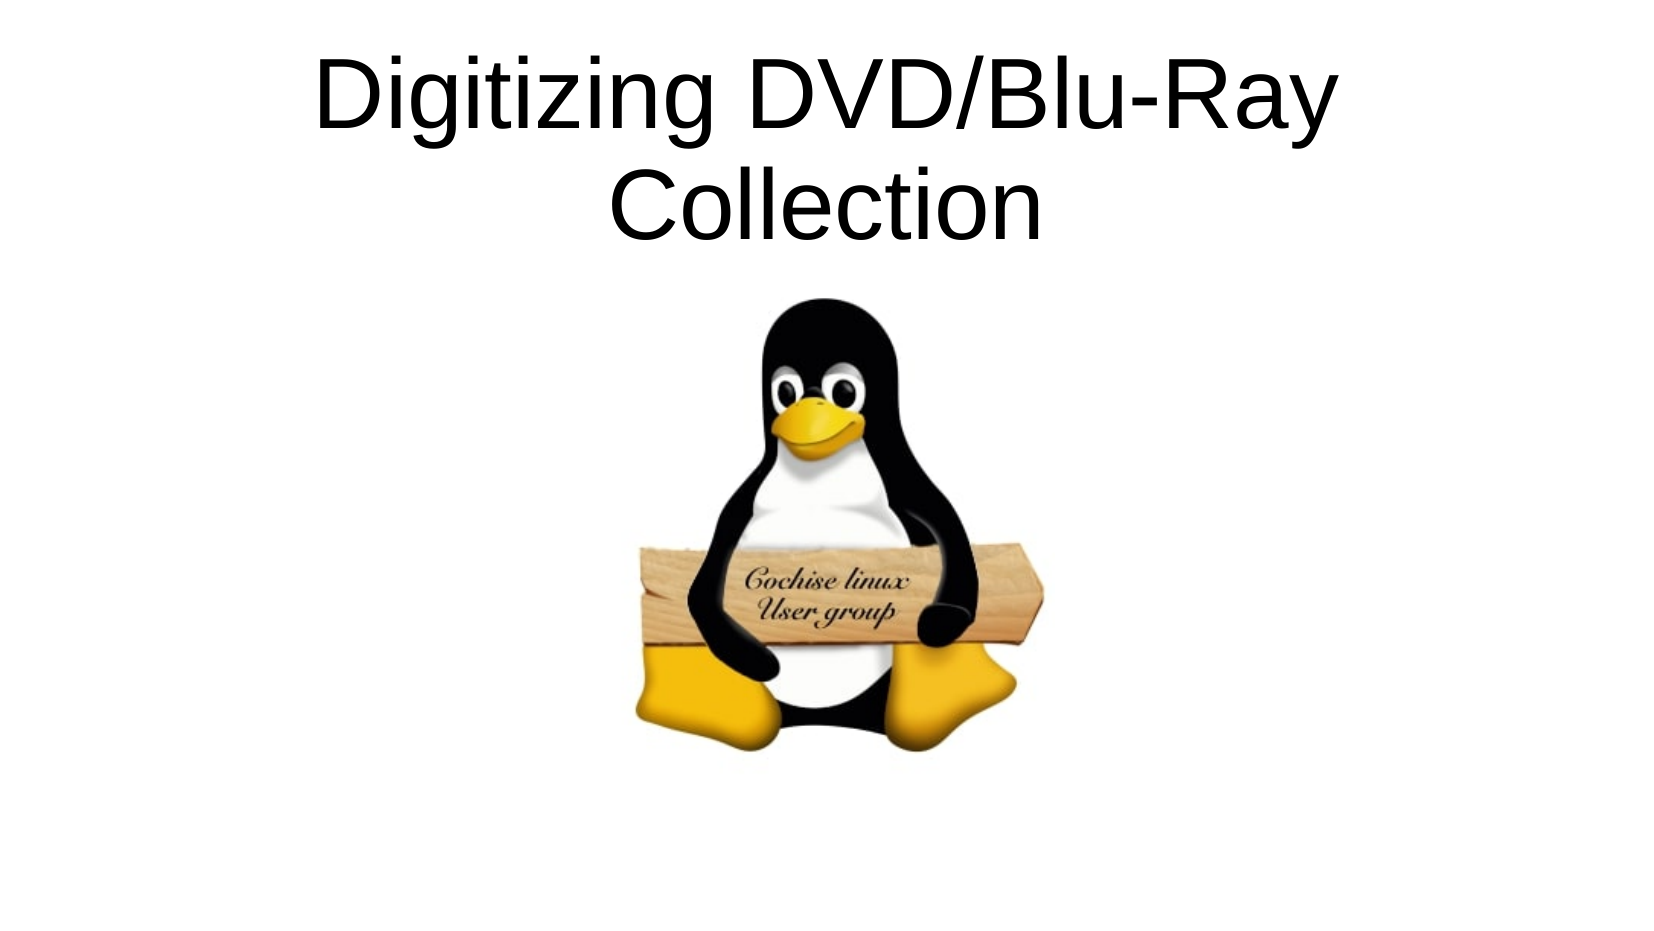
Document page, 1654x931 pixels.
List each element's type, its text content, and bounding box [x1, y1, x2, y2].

title Digitizing DVD/Blu-Ray Collection [82, 37, 1571, 262]
picture [598, 262, 1055, 802]
